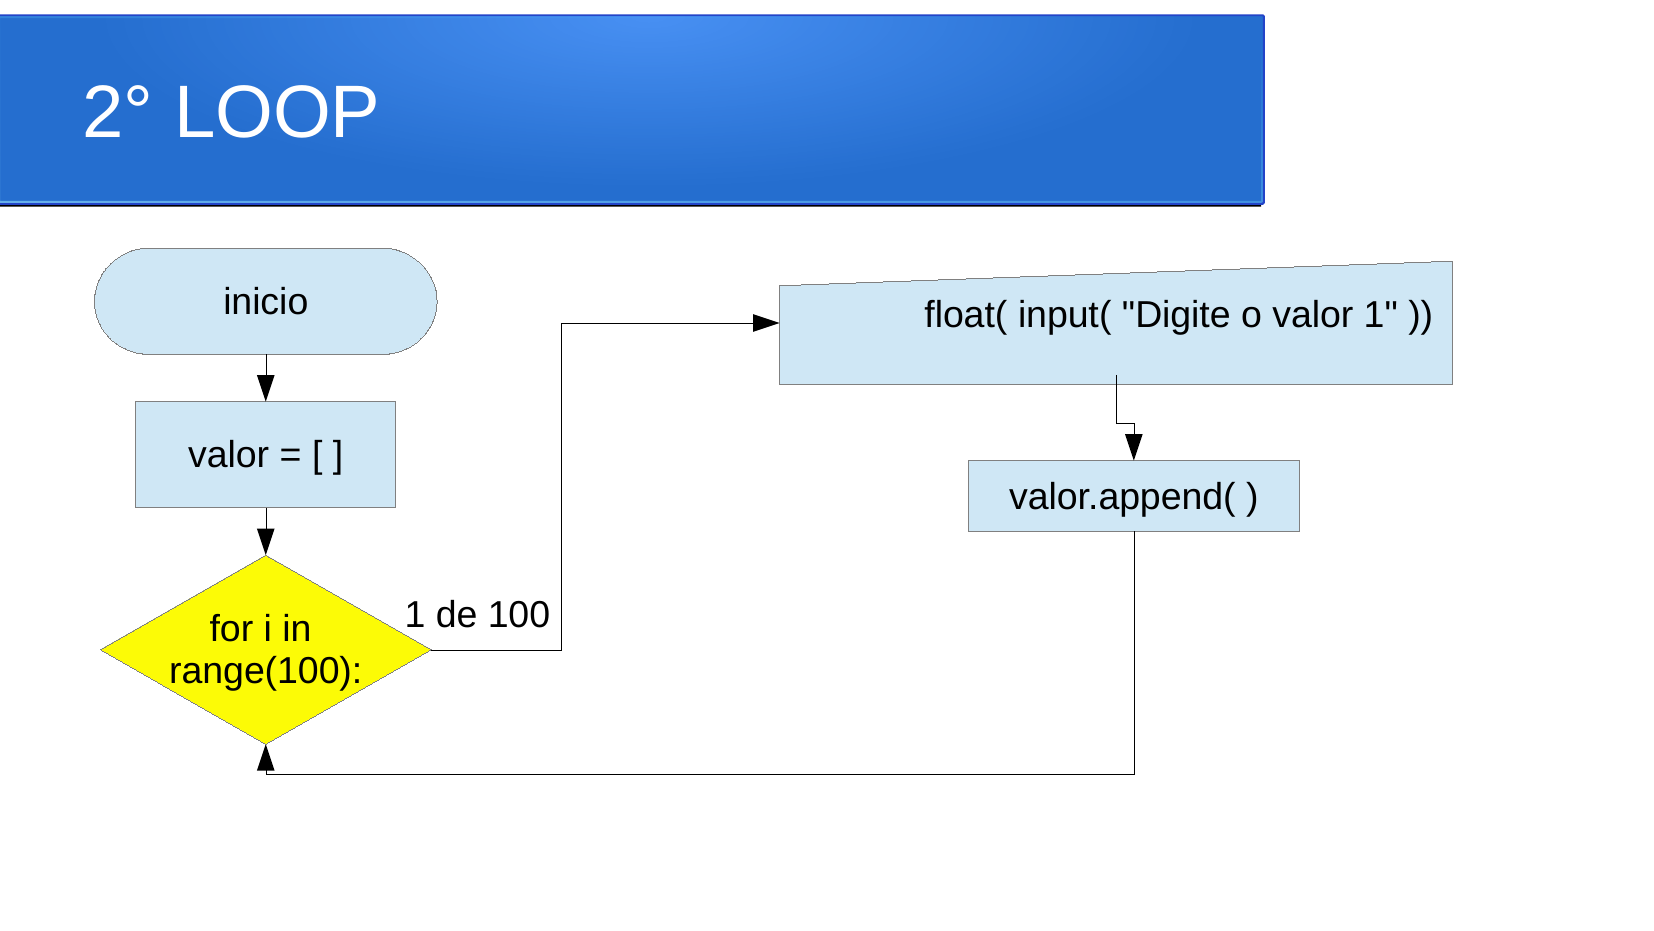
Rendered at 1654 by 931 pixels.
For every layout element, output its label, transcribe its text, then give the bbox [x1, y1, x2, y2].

text_box valor = [ ] [135, 401, 396, 508]
text_box valor.append( ) [968, 460, 1300, 532]
title 2° LOOP [82, 35, 1235, 189]
text_box inicio [94, 248, 438, 355]
text_box for i in range(100): [100, 555, 432, 745]
text_box float( input( "Digite o valor 1" )) [779, 261, 1453, 385]
text_box 1 de 100 [389, 586, 615, 686]
